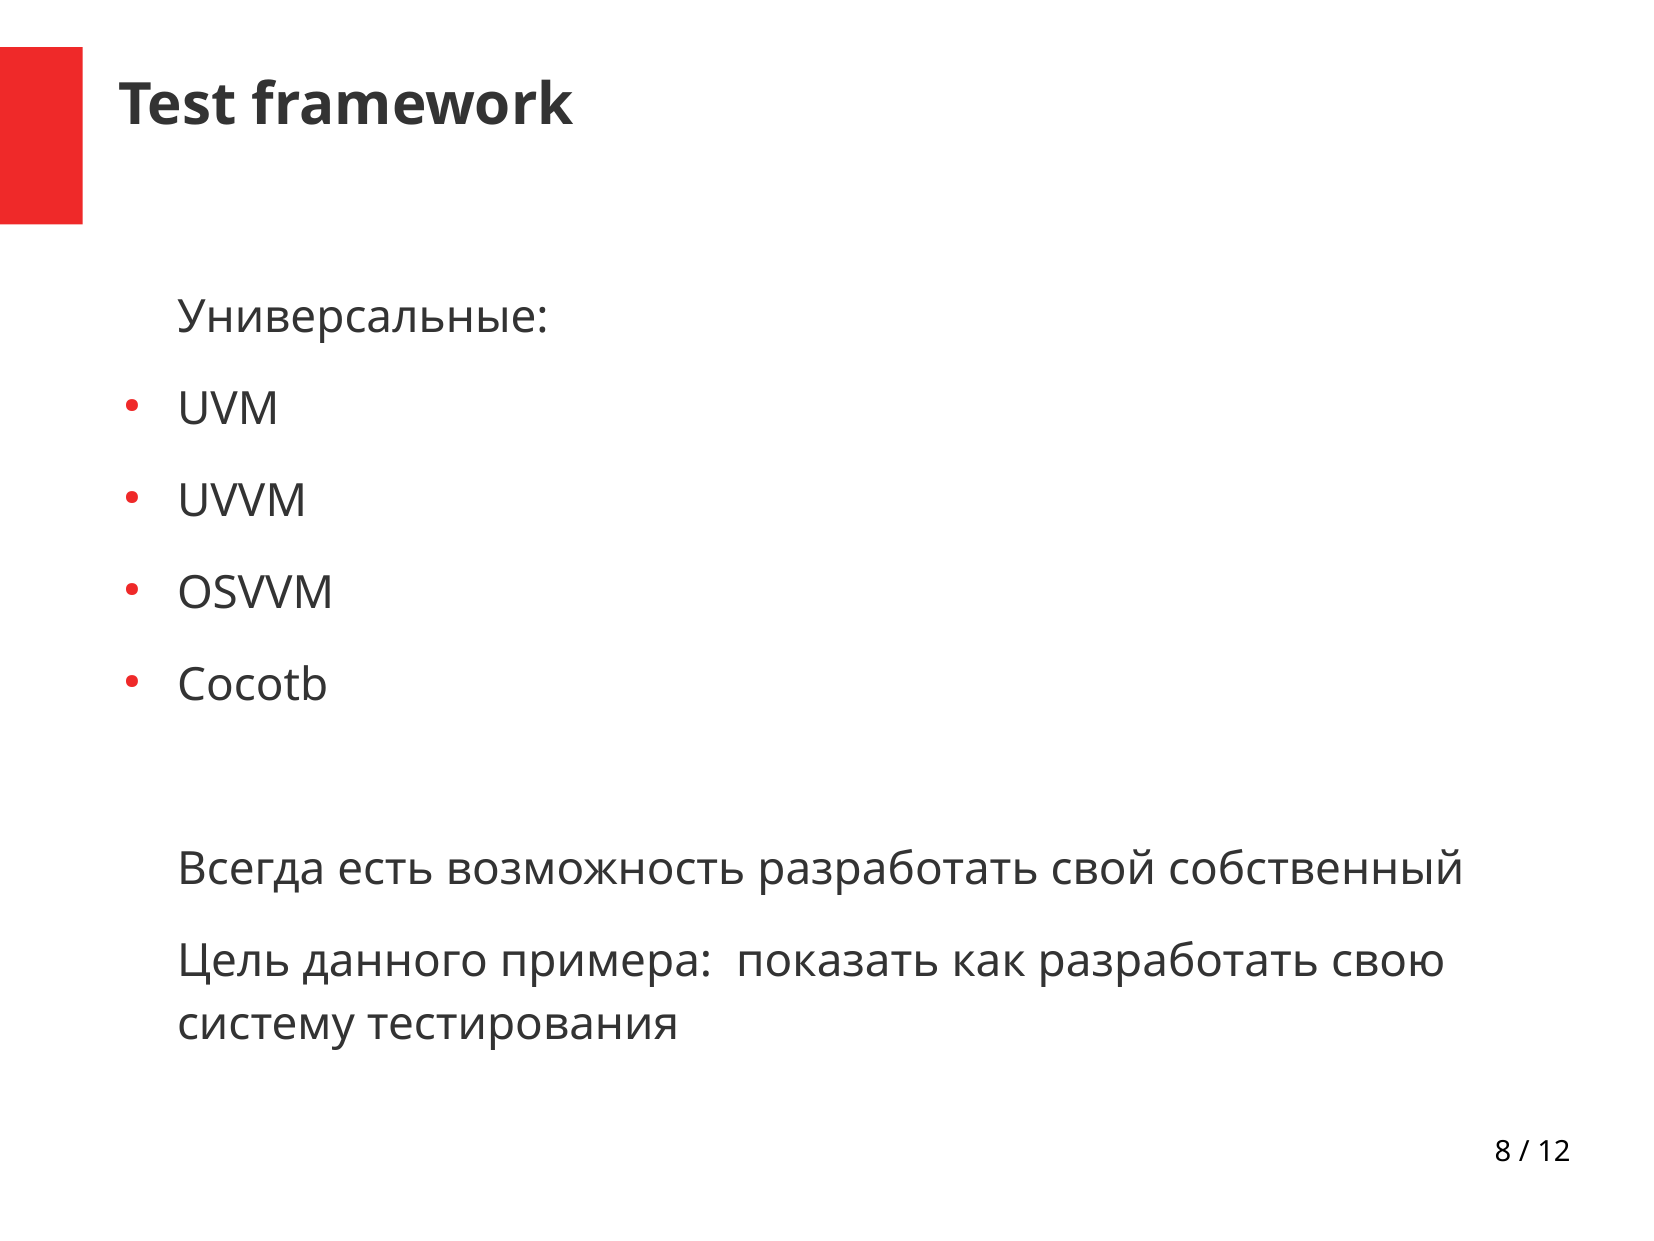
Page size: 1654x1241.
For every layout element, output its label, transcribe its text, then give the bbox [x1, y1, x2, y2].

list Универсальные: UVM UVVM OSVVM Cocotb Всегда есть возможность разработать свой собственный Цель данного примера: показать как разработать свою систему тестирования [106, 283, 1524, 543]
title Test framework [118, 49, 1571, 154]
